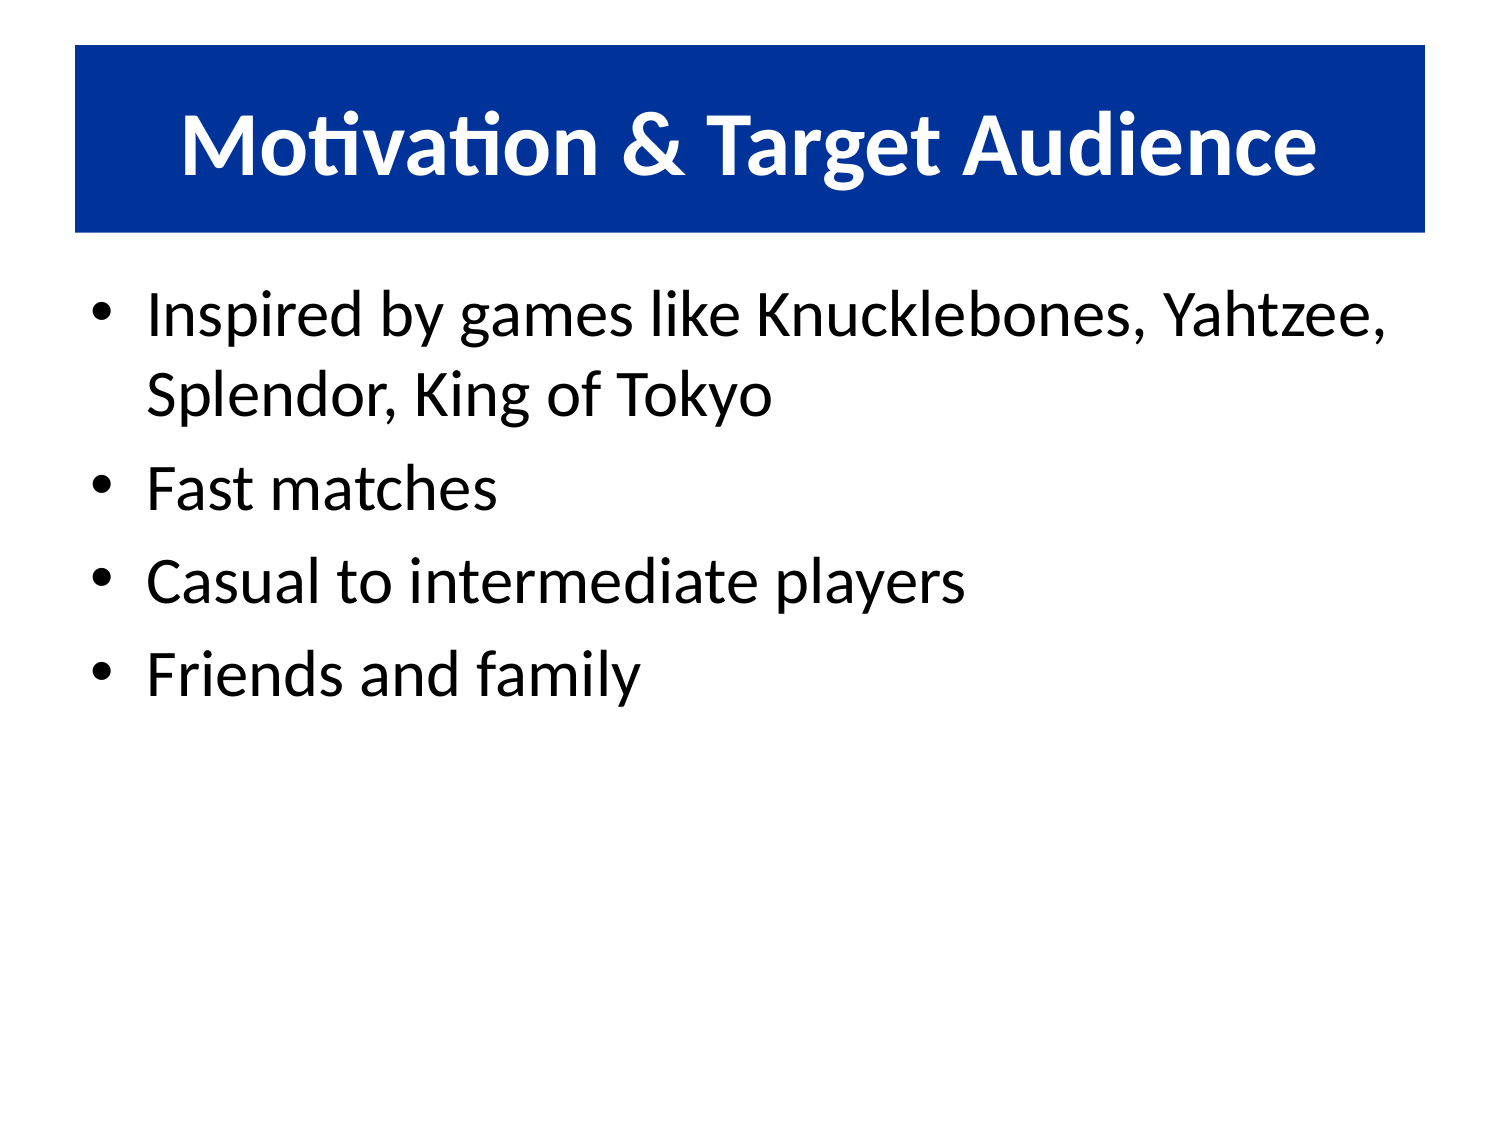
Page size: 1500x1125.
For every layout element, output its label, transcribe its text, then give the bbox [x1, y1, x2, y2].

title Motivation & Target Audience [75, 45, 1425, 233]
list Inspired by games like Knucklebones, Yahtzee, Splendor, King of Tokyo Fast matches Casual to intermediate players Friends and family [75, 262, 1425, 1005]
